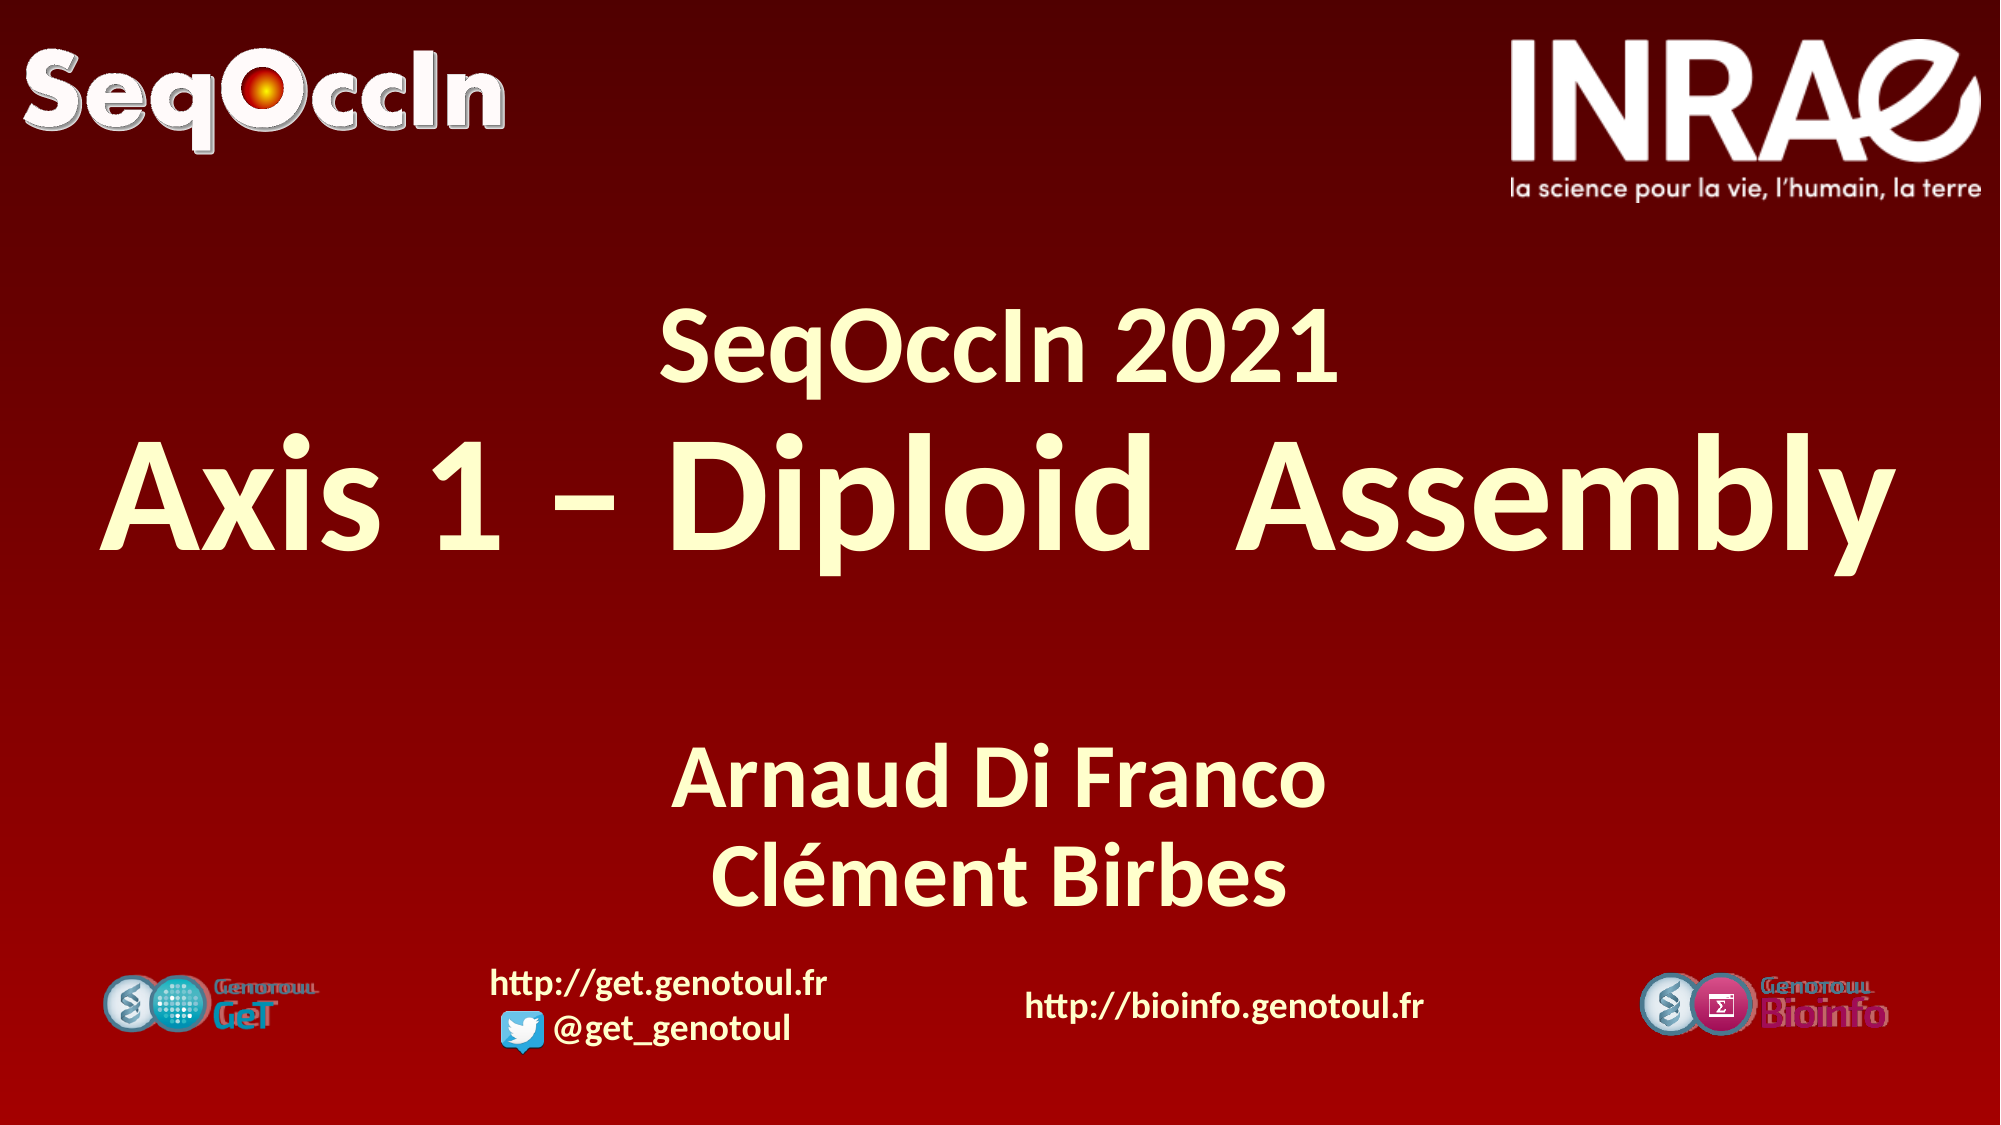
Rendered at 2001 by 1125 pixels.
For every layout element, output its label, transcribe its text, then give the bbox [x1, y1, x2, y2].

picture [3, 25, 523, 166]
picture [1511, 39, 1981, 203]
text_box SeqOccIn 2021 Axis 1 – Diploid Assembly Arnaud Di Franco Clément Birbes [0, 210, 2000, 1100]
